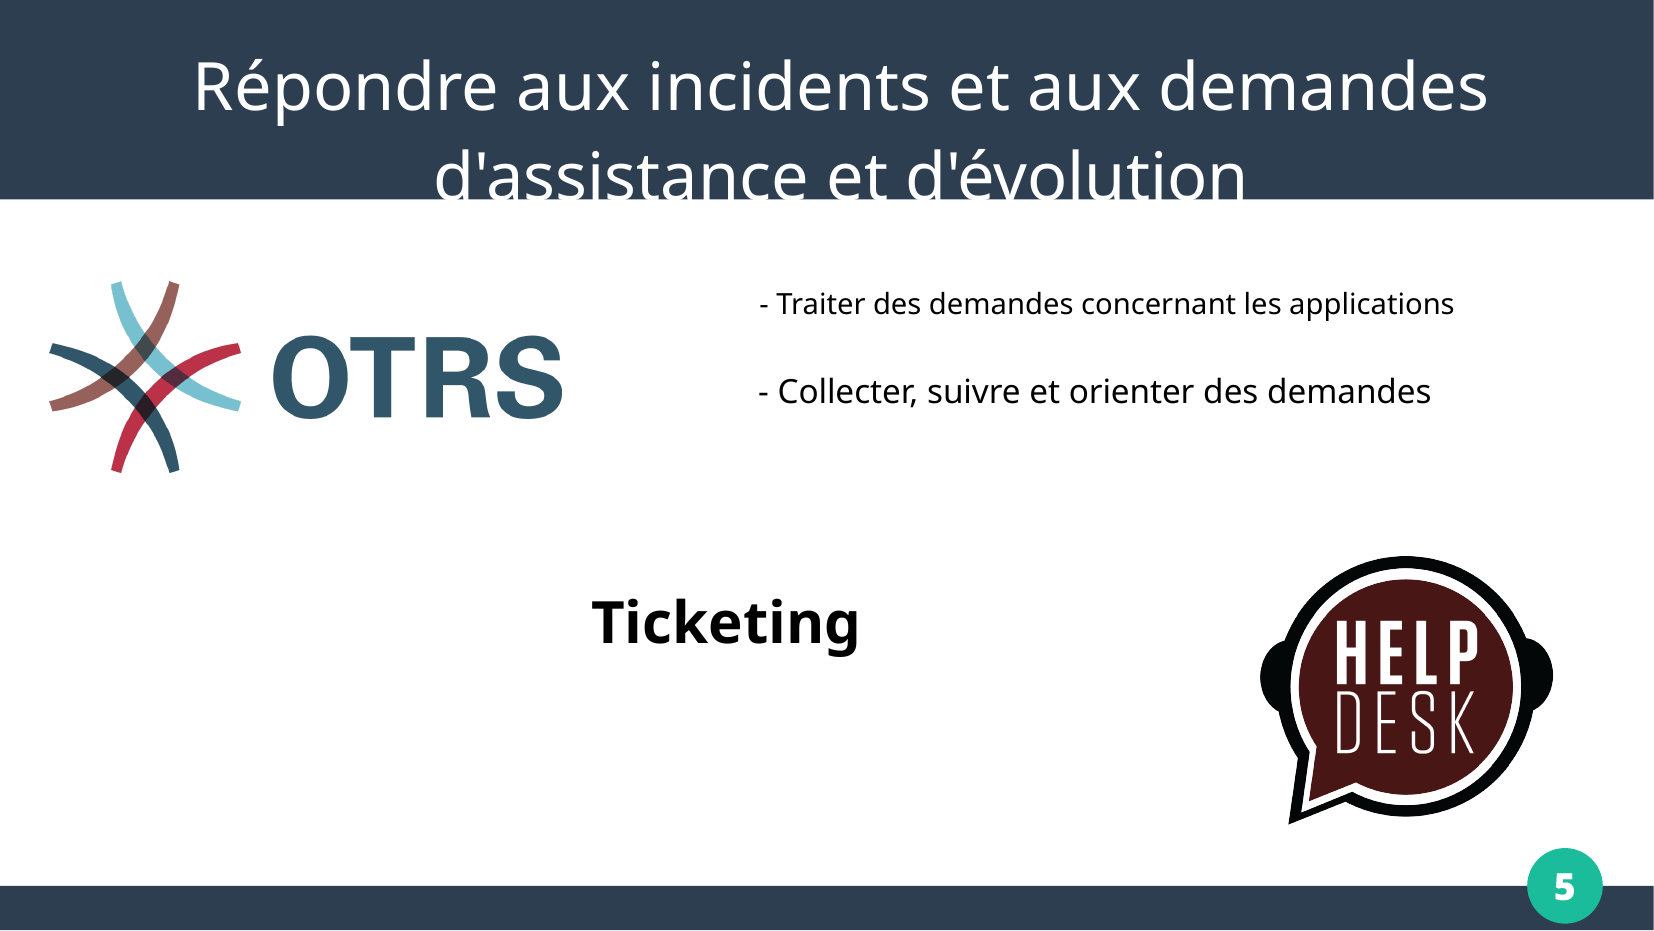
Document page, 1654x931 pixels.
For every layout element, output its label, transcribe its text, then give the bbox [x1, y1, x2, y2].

picture [1181, 464, 1632, 916]
picture [49, 281, 562, 473]
text_box - Traiter des demandes concernant les applications [649, 265, 1565, 338]
text_box Ticketing [236, 590, 1216, 653]
text_box Répondre aux incidents et aux demandes d'assistance et d'évolution [29, 29, 1654, 230]
text_box - Collecter, suivre et orienter des demandes [590, 338, 1601, 443]
